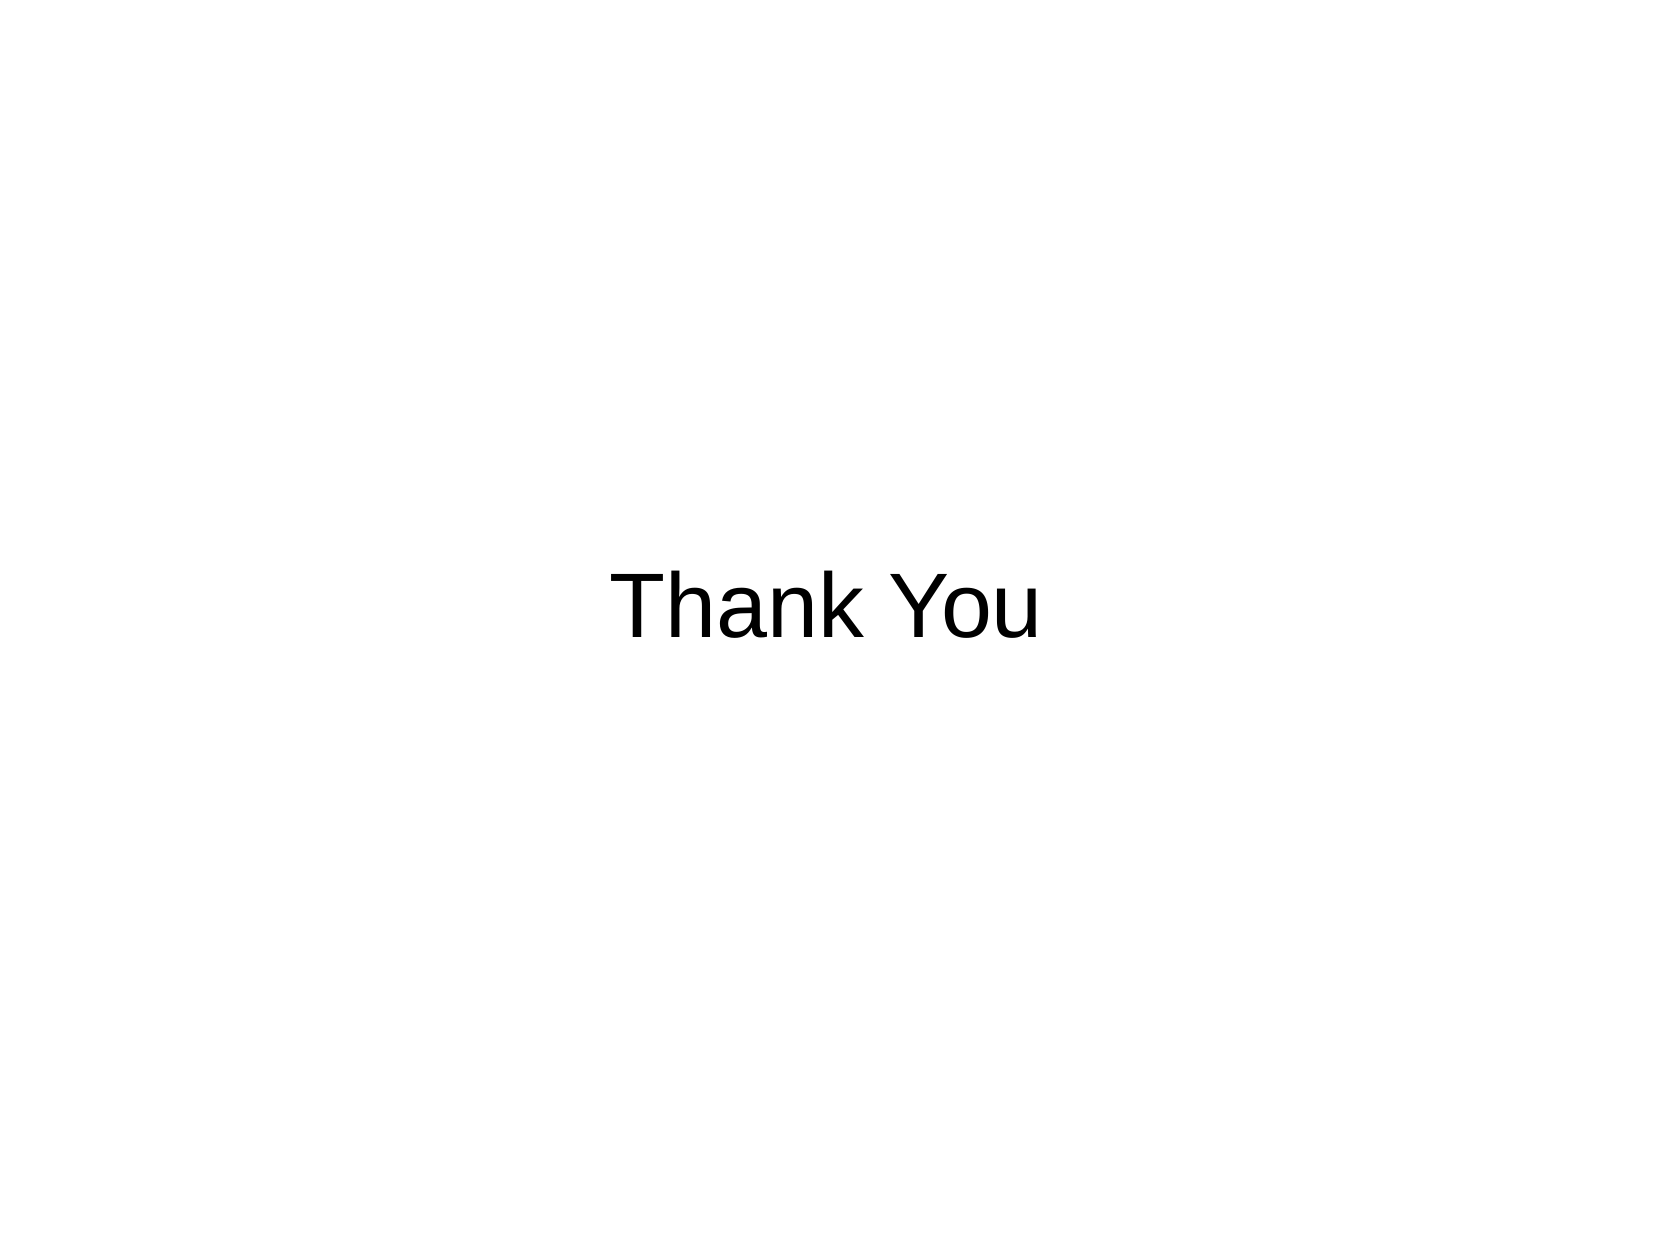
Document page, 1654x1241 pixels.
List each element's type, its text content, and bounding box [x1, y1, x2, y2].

list Thank You [82, 290, 1571, 1109]
